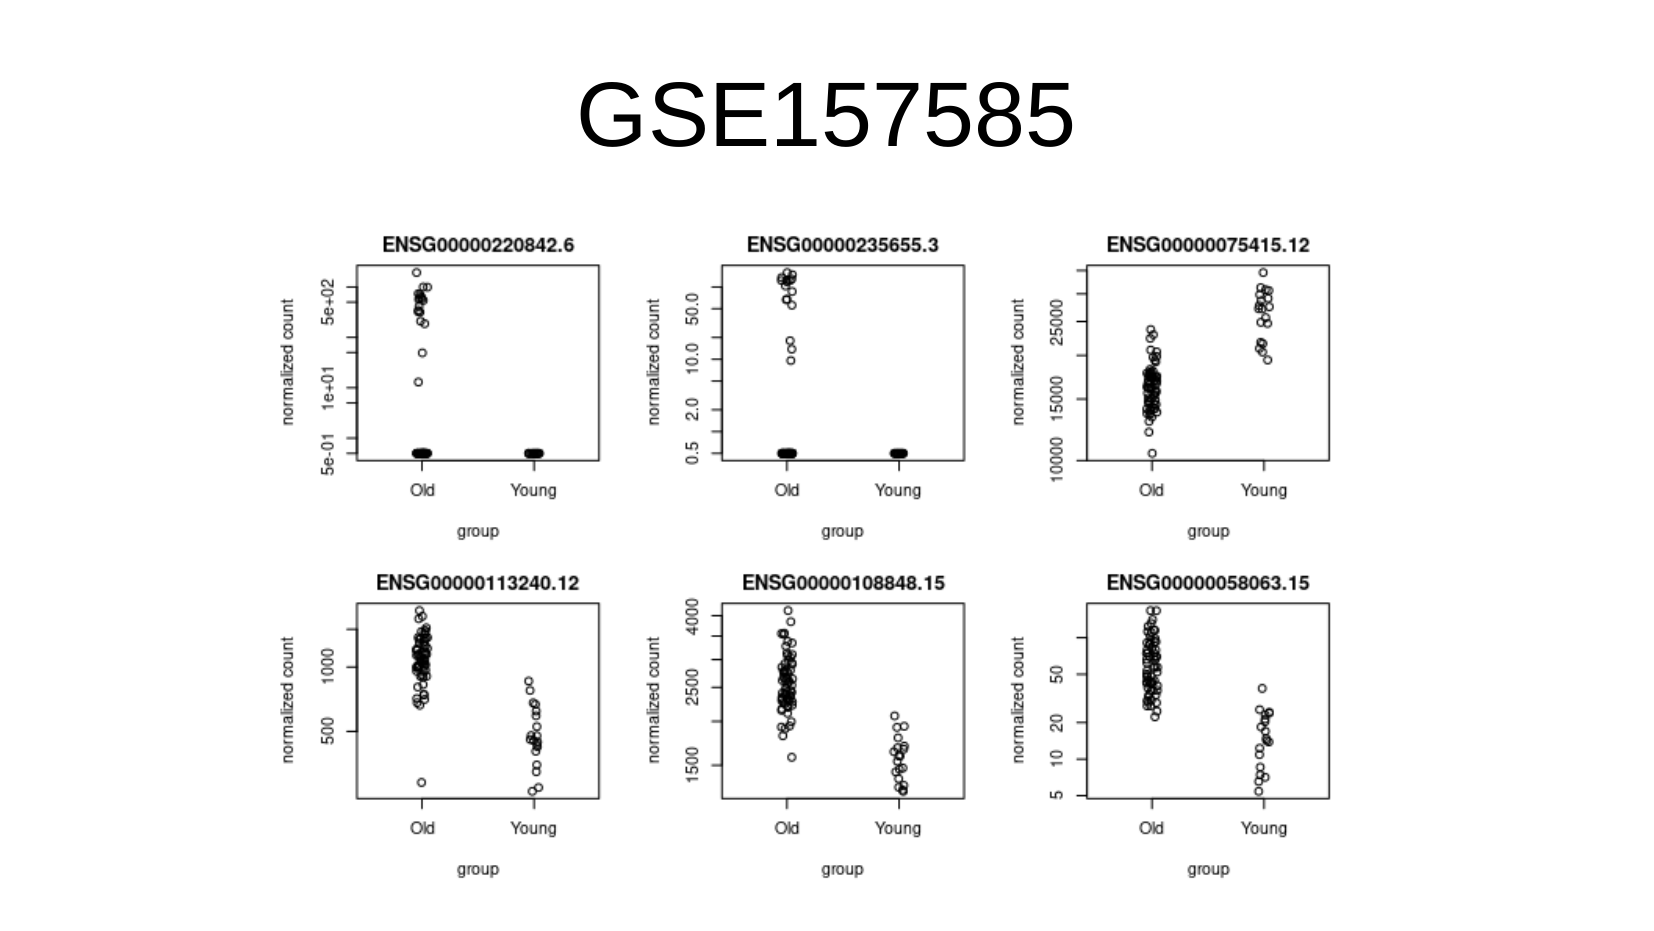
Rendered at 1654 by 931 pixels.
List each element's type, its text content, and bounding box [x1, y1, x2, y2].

picture [276, 224, 1371, 900]
title GSE157585 [82, 37, 1571, 193]
